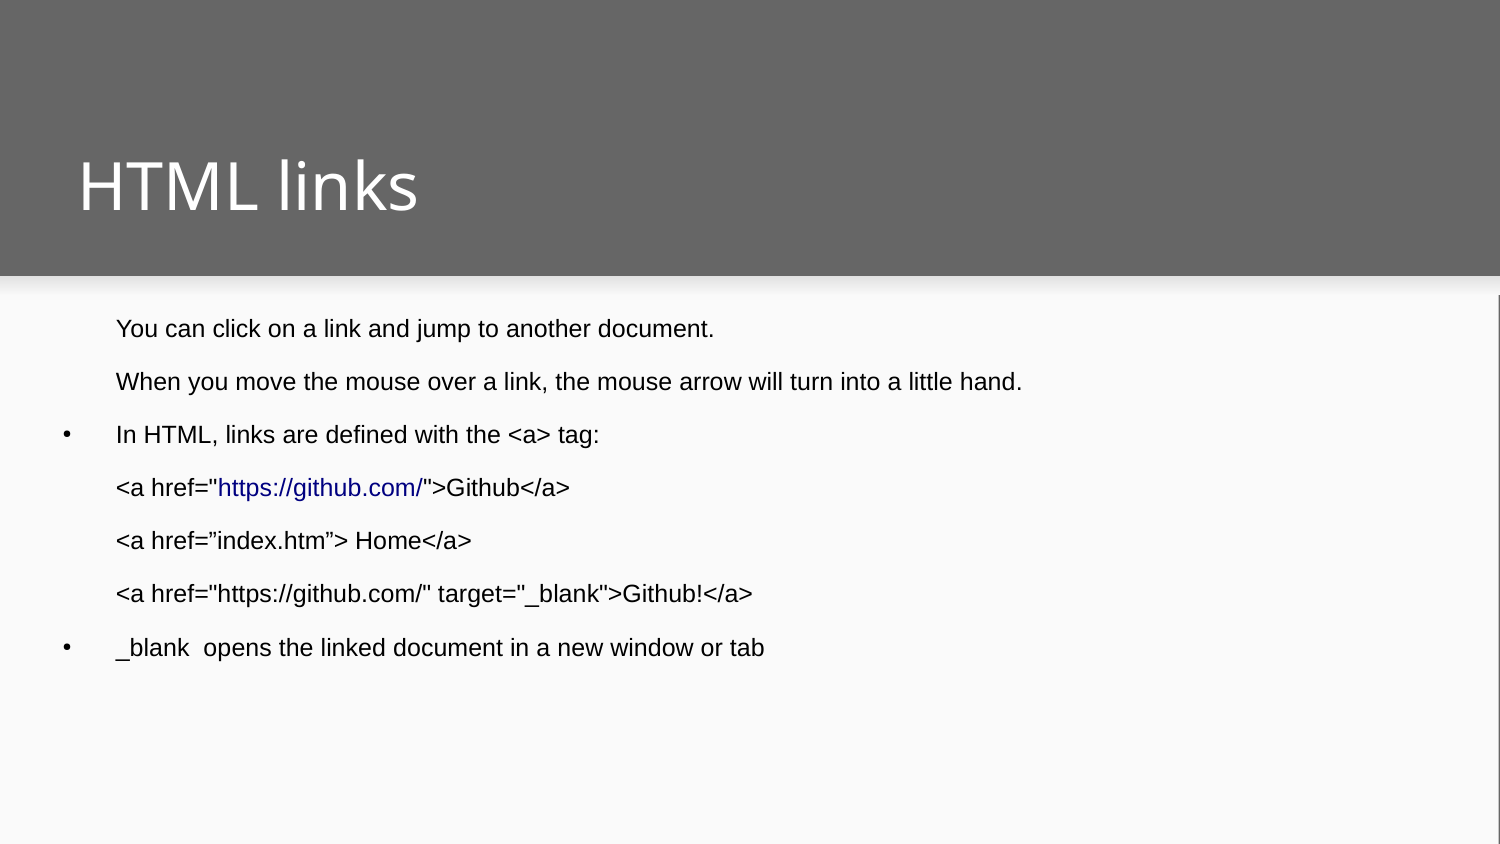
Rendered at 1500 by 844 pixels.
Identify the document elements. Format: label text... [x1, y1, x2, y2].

list You can click on a link and jump to another document. When you move the mouse over a link, the mouse arrow will turn into a little hand. In HTML, links are defined with the <a> tag: <a href="https://github.com/">Github</a> <a href=”index.htm”> Home</a> <a href="https://github.com/" target="_blank">Github!</a> _blank opens the linked document in a new window or tab [45, 314, 1456, 826]
title HTML links [77, 121, 1427, 248]
